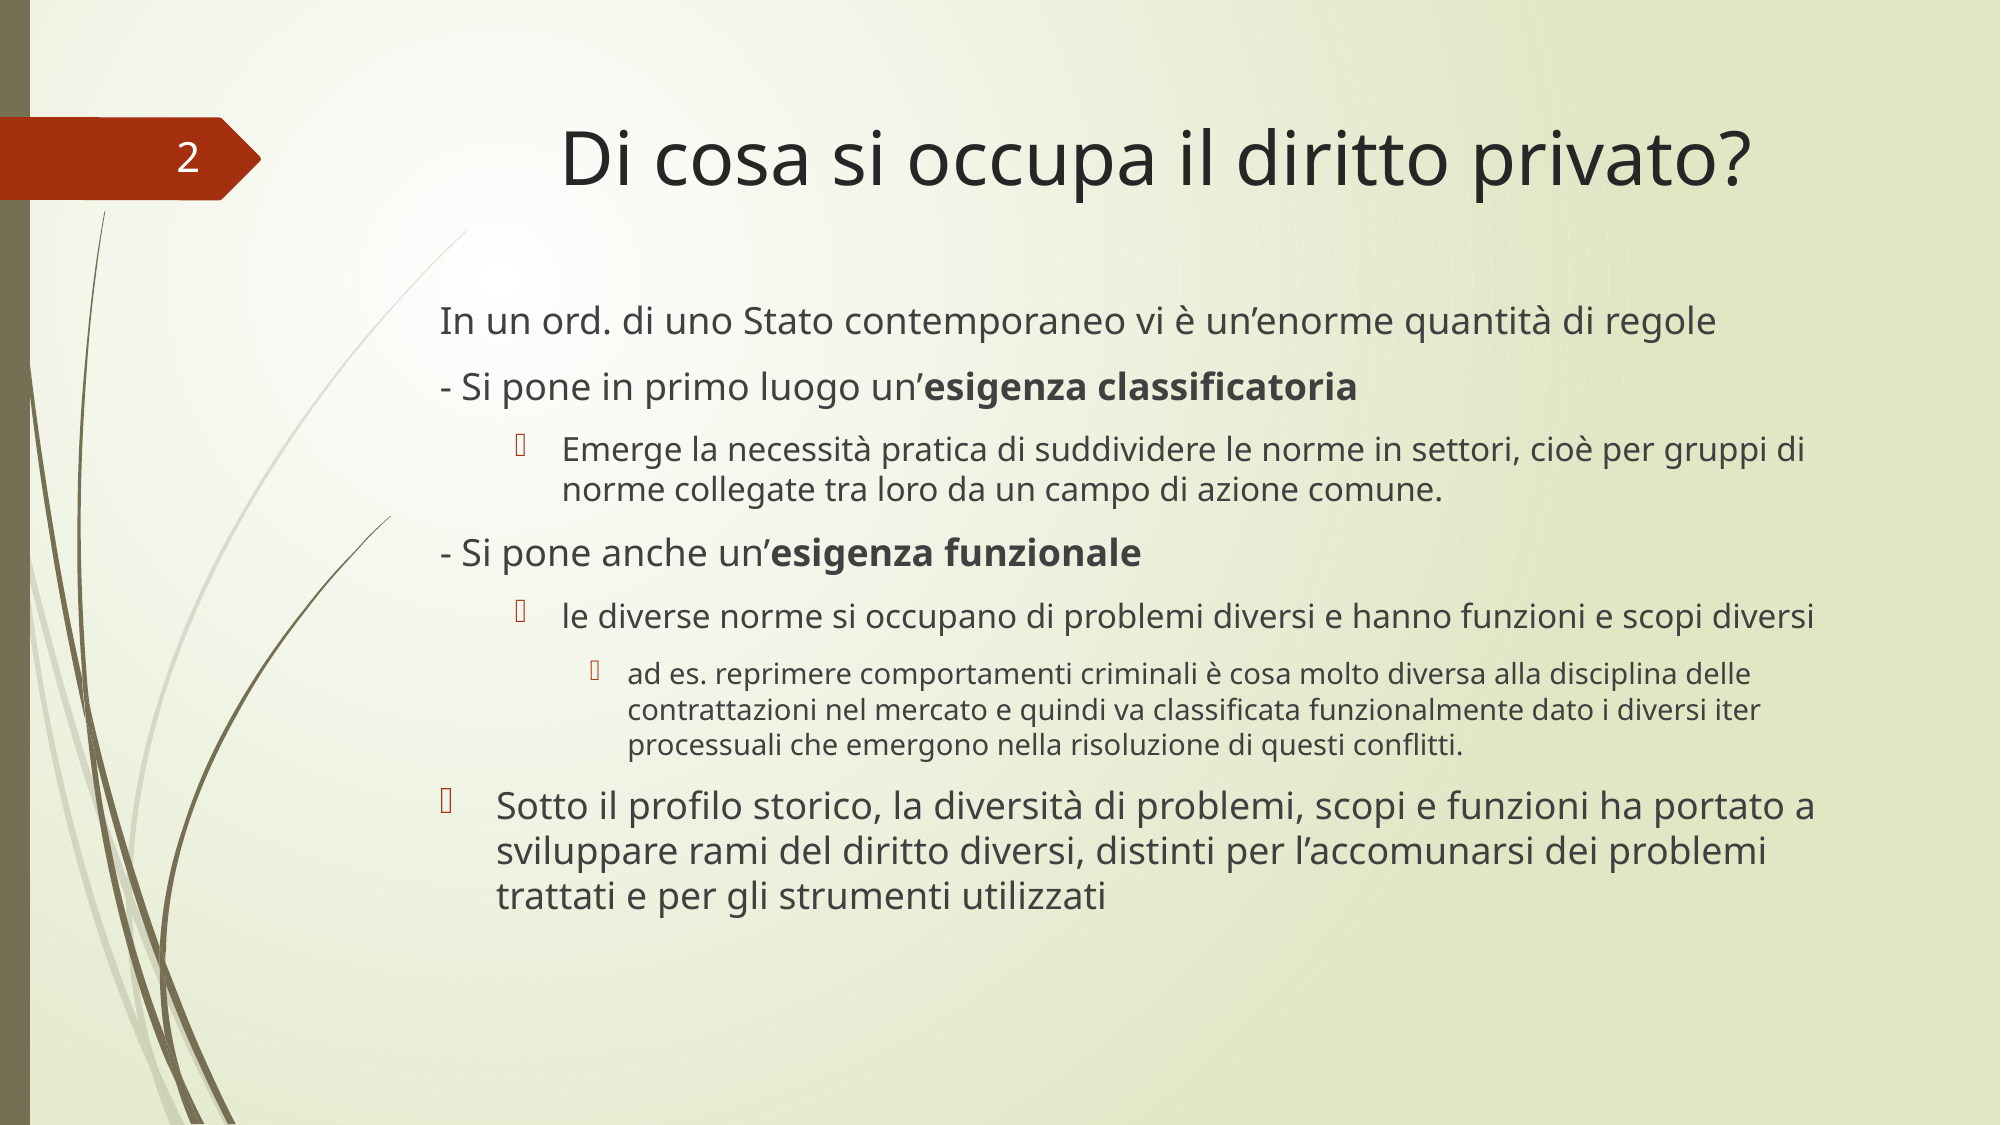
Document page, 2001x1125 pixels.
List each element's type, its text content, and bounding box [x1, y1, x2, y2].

slide_number <numero> [87, 129, 216, 190]
title Di cosa si occupa il diritto privato? [425, 102, 1888, 289]
list In un ord. di uno Stato contemporaneo vi è un’enorme quantità di regole - Si pone in primo luogo un’esigenza classificatoria Emerge la necessità pratica di suddividere le norme in settori, cioè per gruppi di norme collegate tra loro da un campo di azione comune. - Si pone anche un’esigenza funzionale le diverse norme si occupano di problemi diversi e hanno funzioni e scopi diversi ad es. reprimere comportamenti criminali è cosa molto diversa alla disciplina delle contrattazioni nel mercato e quindi va classificata funzionalmente dato i diversi iter processuali che emergono nella risoluzione di questi conflitti. Sotto il profilo storico, la diversità di problemi, scopi e funzioni ha portato a sviluppare rami del diritto diversi, distinti per l’accomunarsi dei problemi trattati e per gli strumenti utilizzati [424, 289, 1888, 970]
